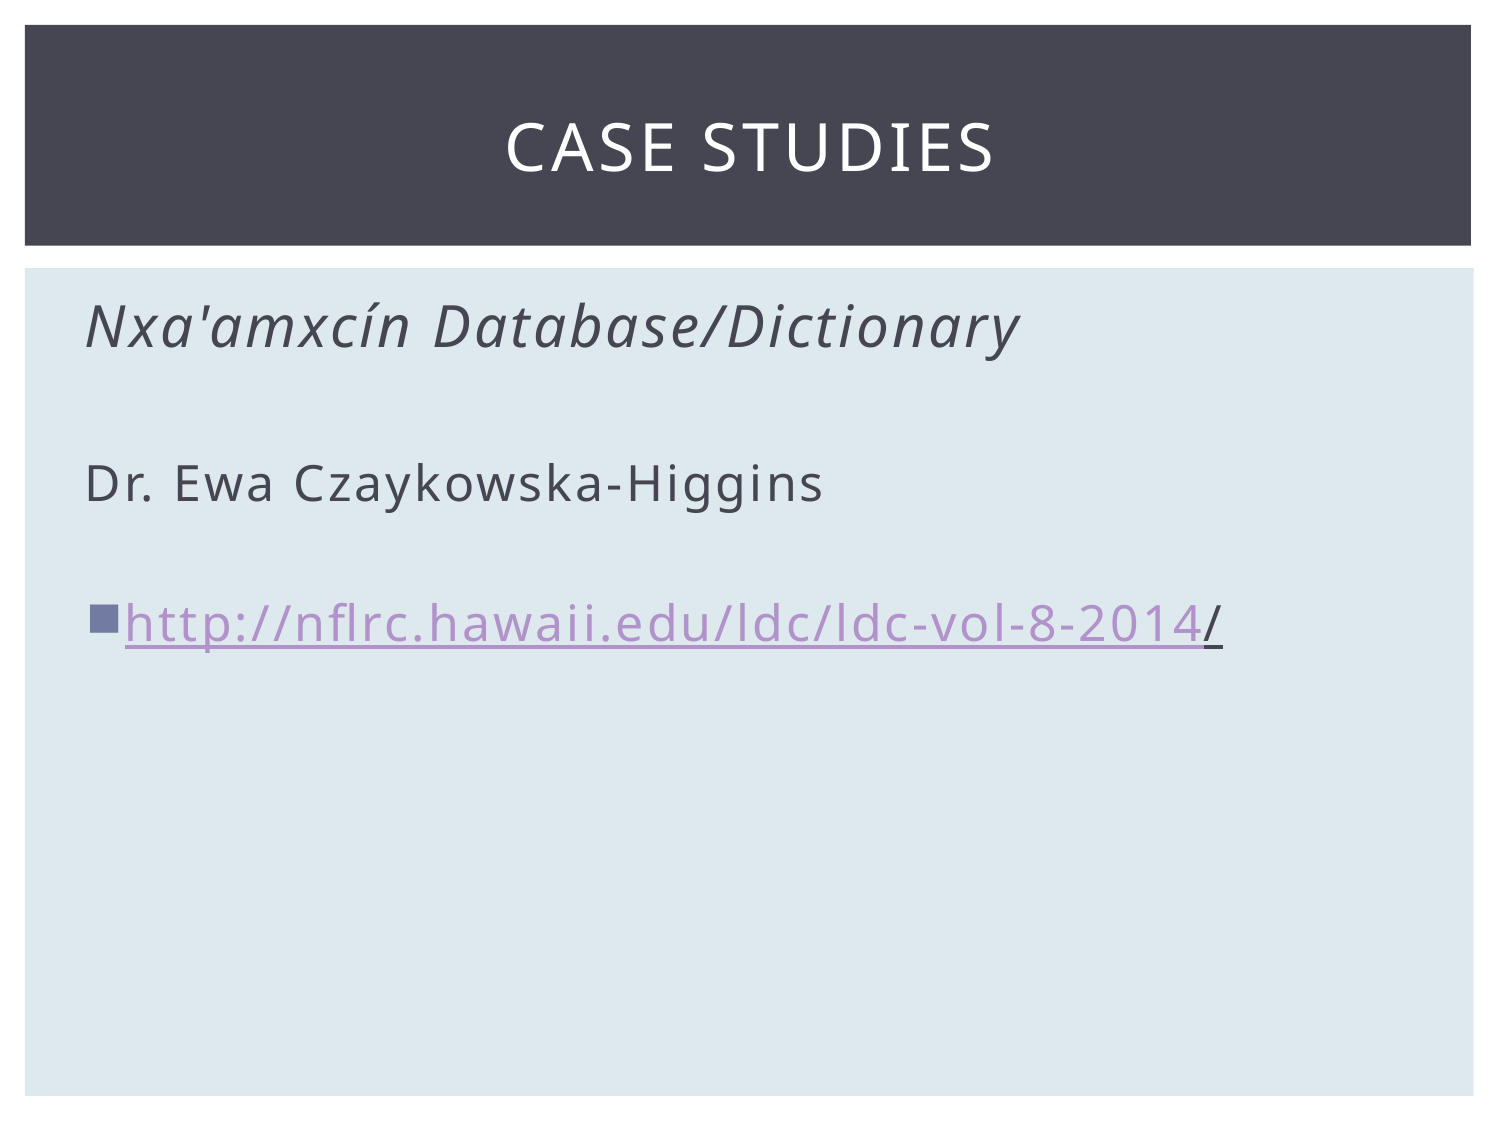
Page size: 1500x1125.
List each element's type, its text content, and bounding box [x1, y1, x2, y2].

list Nxa'amxcín Database/Dictionary Dr. Ewa Czaykowska-Higgins http://nflrc.hawaii.edu/ldc/ldc-vol-8-2014/ [62, 281, 1442, 1005]
title Case studies [62, 58, 1438, 232]
